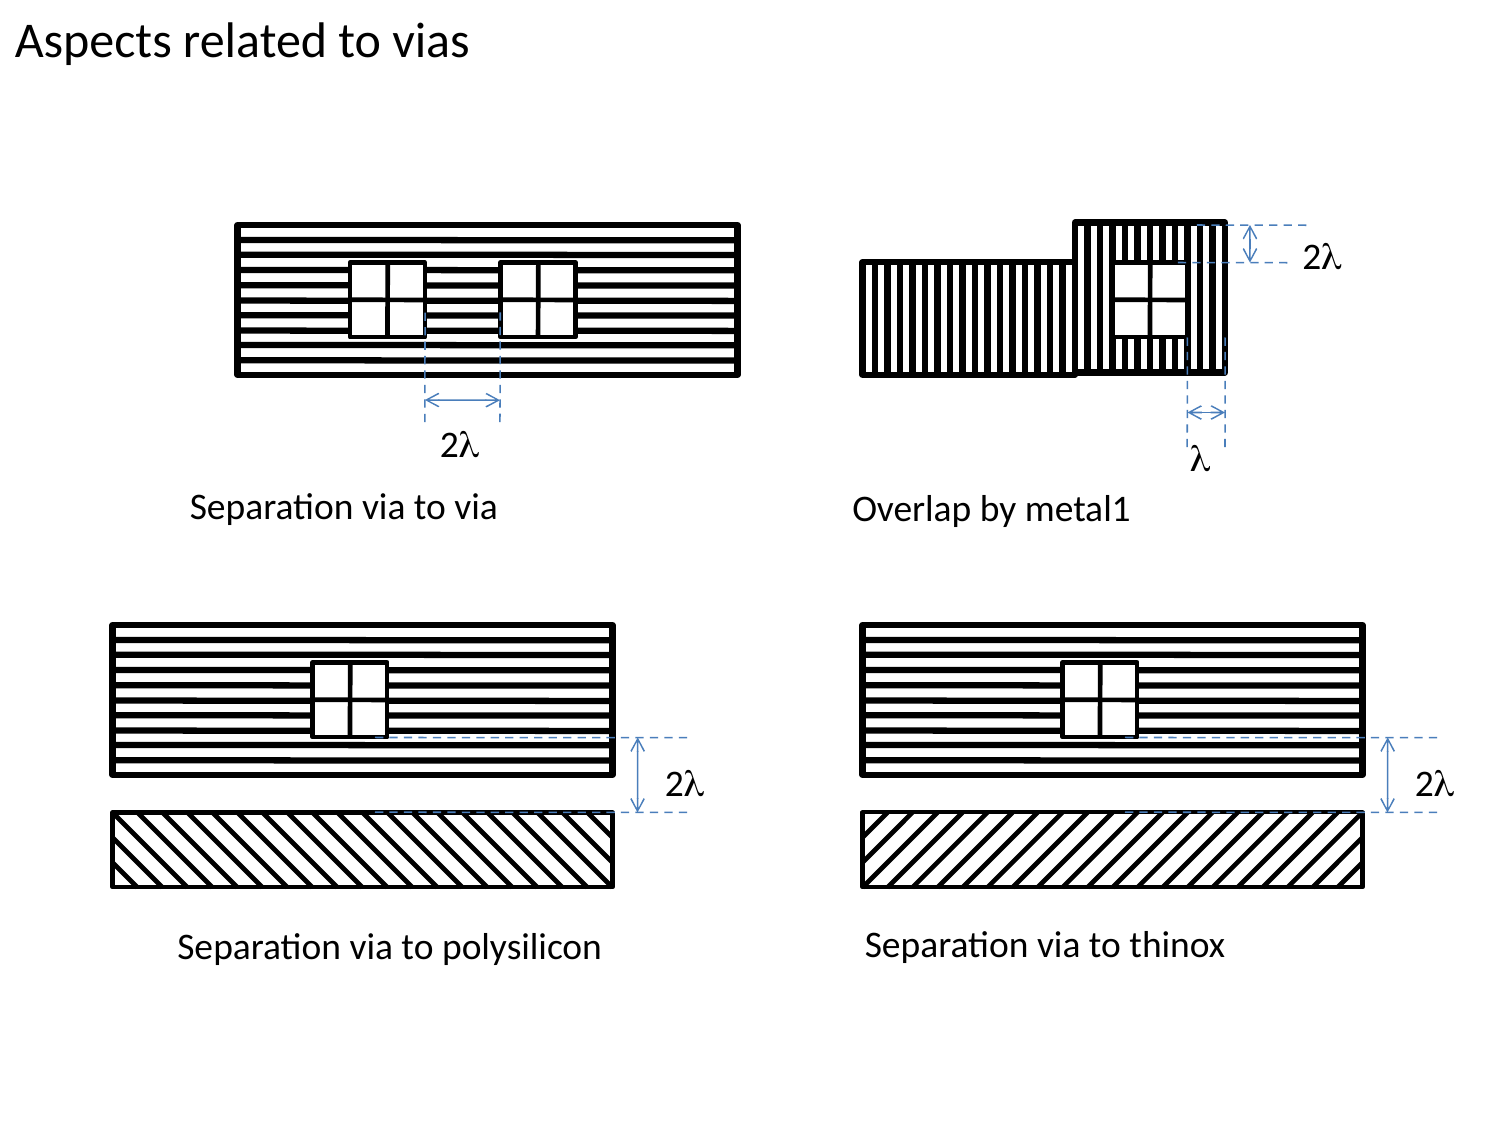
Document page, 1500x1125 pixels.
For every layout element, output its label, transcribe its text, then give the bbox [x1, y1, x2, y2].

text_box [353, 662, 388, 697]
text_box [1103, 703, 1138, 738]
text_box [500, 262, 536, 297]
text_box [312, 662, 347, 697]
text_box Overlap by metal1 [837, 476, 1388, 537]
text_box Separation via to polysilicon [162, 914, 713, 975]
text_box 2 [649, 751, 725, 812]
text_box [1153, 303, 1188, 338]
text_box 2 [1399, 751, 1475, 812]
text_box [349, 303, 385, 338]
text_box 2 [424, 412, 500, 473]
text_box [1062, 662, 1097, 697]
text_box [541, 303, 576, 338]
text_box [541, 262, 576, 297]
text_box [312, 703, 347, 738]
text_box [390, 262, 425, 297]
text_box [1062, 703, 1097, 738]
text_box Separation via to thinox [849, 912, 1400, 973]
text_box [1153, 262, 1188, 297]
text_box  [1174, 426, 1250, 487]
text_box [349, 262, 385, 297]
text_box [390, 303, 425, 338]
text_box [1112, 303, 1147, 338]
text_box [353, 703, 388, 738]
text_box [1112, 262, 1147, 297]
text_box Separation via to via [174, 474, 725, 535]
text_box [1103, 662, 1138, 697]
text_box [500, 303, 535, 338]
text_box Aspects related to vias [0, 0, 700, 75]
text_box 2 [1287, 224, 1363, 285]
